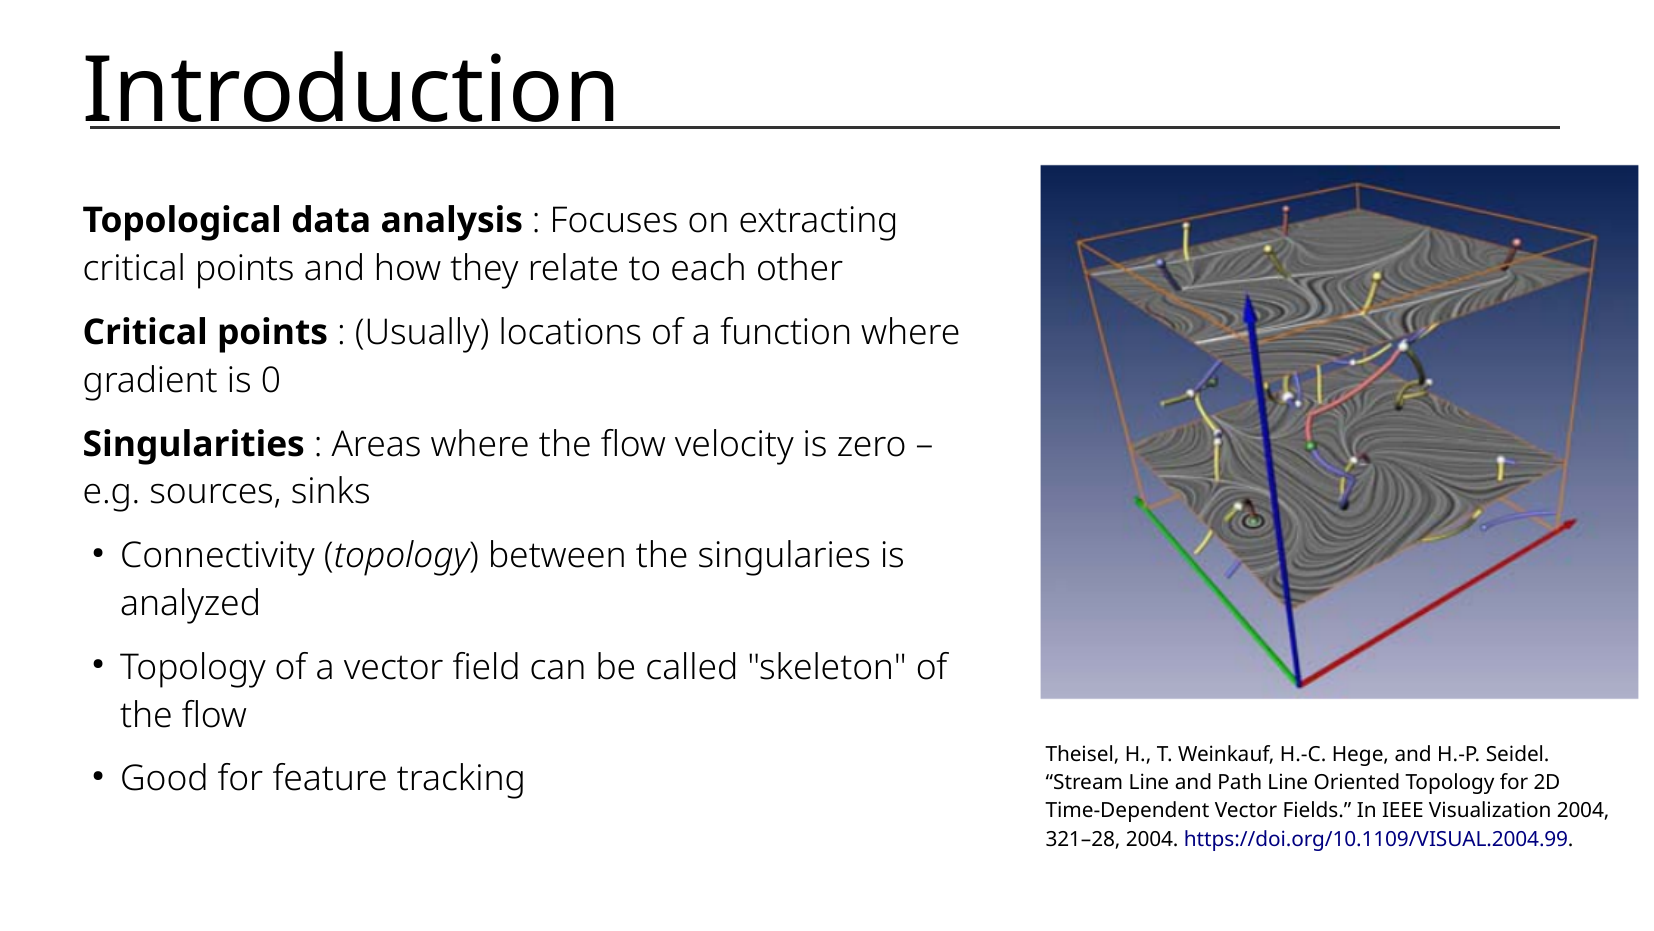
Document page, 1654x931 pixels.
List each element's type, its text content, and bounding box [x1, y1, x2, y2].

text_box Theisel, H., T. Weinkauf, H.-C. Hege, and H.-P. Seidel. “Stream Line and Path Line Oriented Topology for 2D Time-Dependent Vector Fields.” In IEEE Visualization 2004, 321–28, 2004. https://doi.org/10.1109/VISUAL.2004.99. [1030, 731, 1636, 871]
list Topological data analysis : Focuses on extracting critical points and how they relate to each other Critical points : (Usually) locations of a function where gradient is 0 Singularities : Areas where the flow velocity is zero – e.g. sources, sinks Connectivity (topology) between the singularies is analyzed Topology of a vector field can be called "skeleton" of the flow Good for feature tracking [82, 195, 991, 811]
title Introduction [82, 32, 1571, 140]
picture [1035, 158, 1643, 706]
